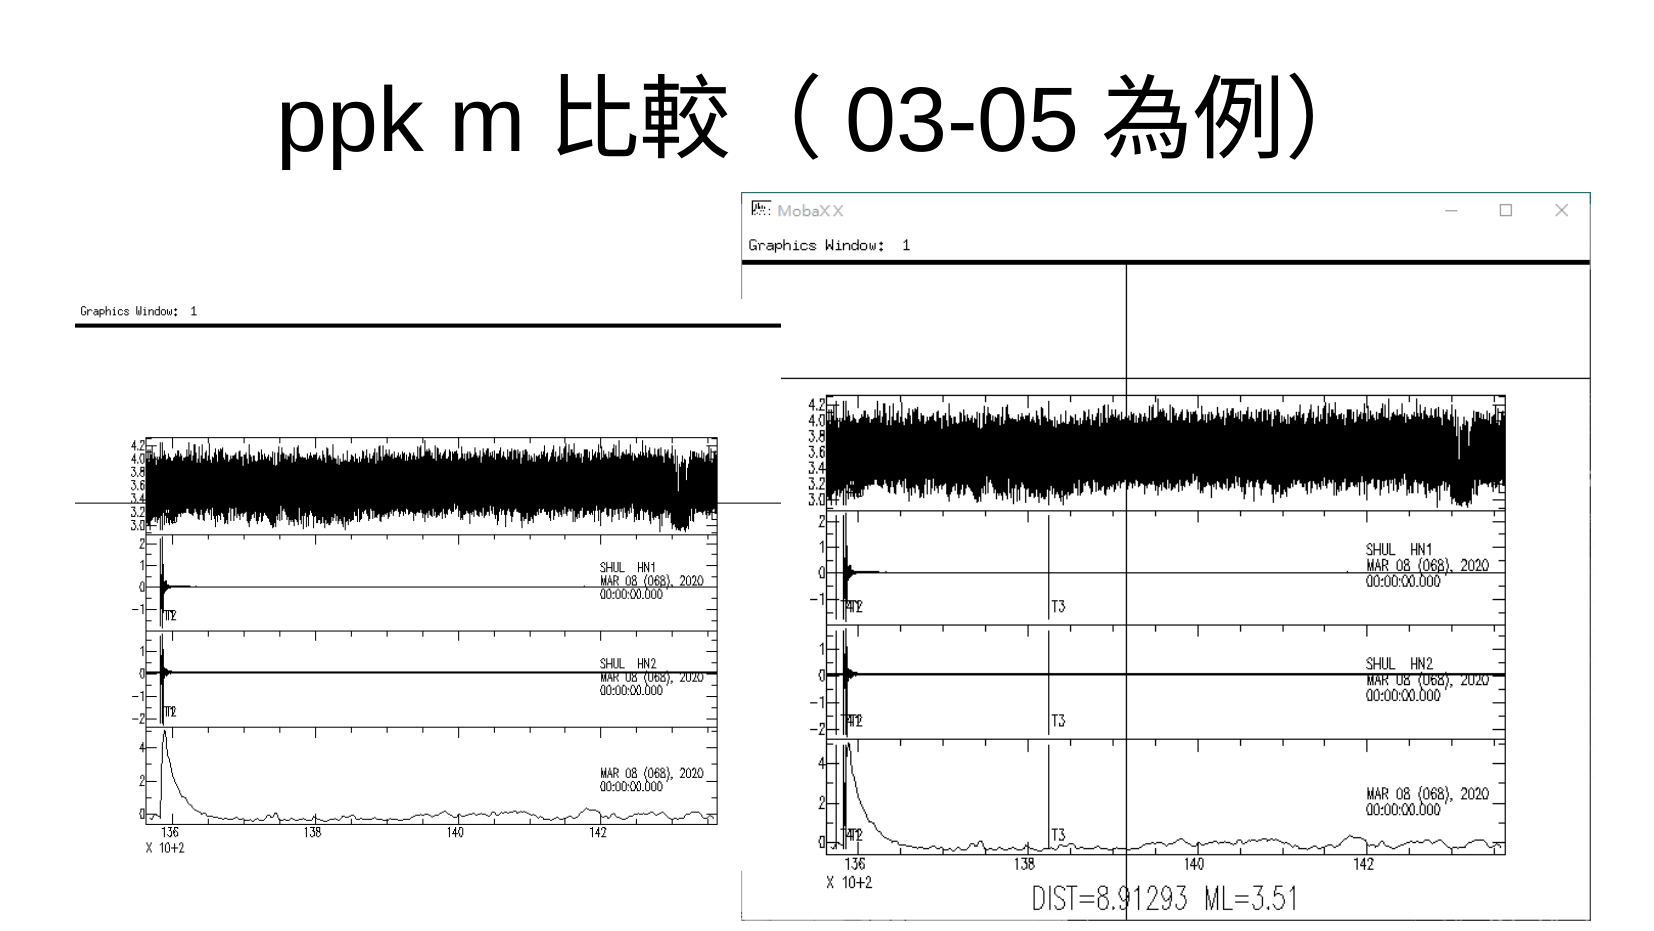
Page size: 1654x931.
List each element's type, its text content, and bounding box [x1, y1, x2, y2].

picture [75, 192, 1591, 921]
title ppk m比較（03-05為例） [82, 37, 1571, 193]
